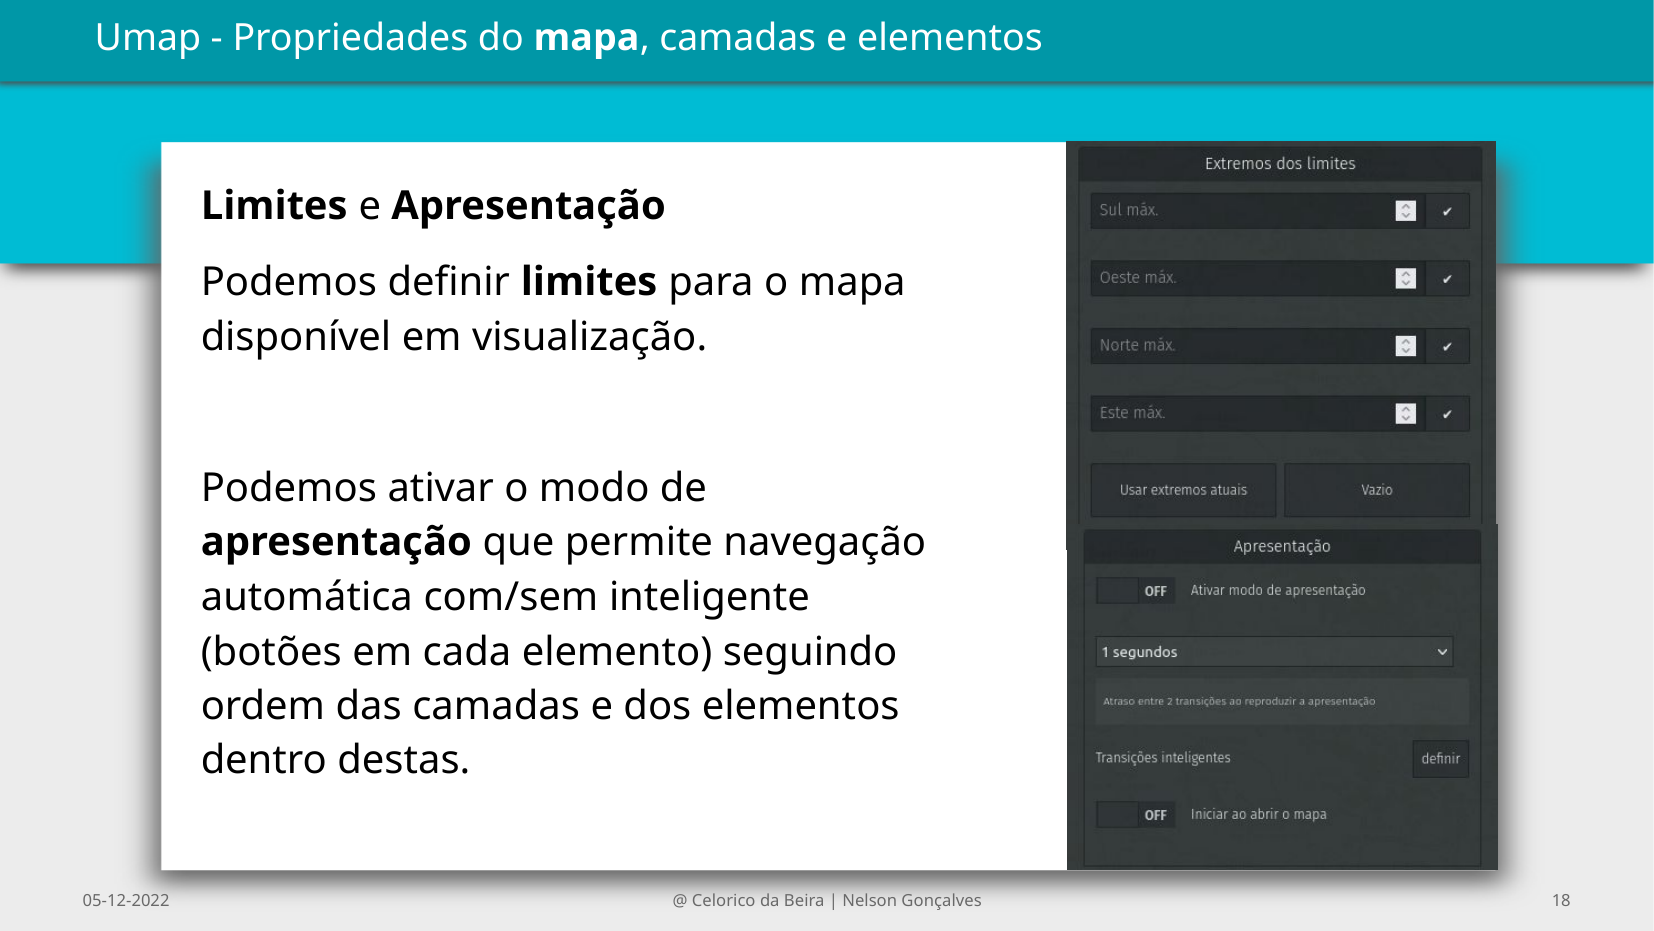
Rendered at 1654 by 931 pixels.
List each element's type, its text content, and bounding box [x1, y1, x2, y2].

picture [0, 0, 1654, 931]
list Limites e Apresentação Podemos definir limites para o mapa disponível em visualização. Podemos ativar o modo de apresentação que permite navegação automática com/sem inteligente (botões em cada elemento) seguindo ordem das camadas e dos elementos dentro destas. [200, 177, 945, 827]
title Umap - Propriedades do mapa, camadas e elementos [94, 10, 1583, 63]
